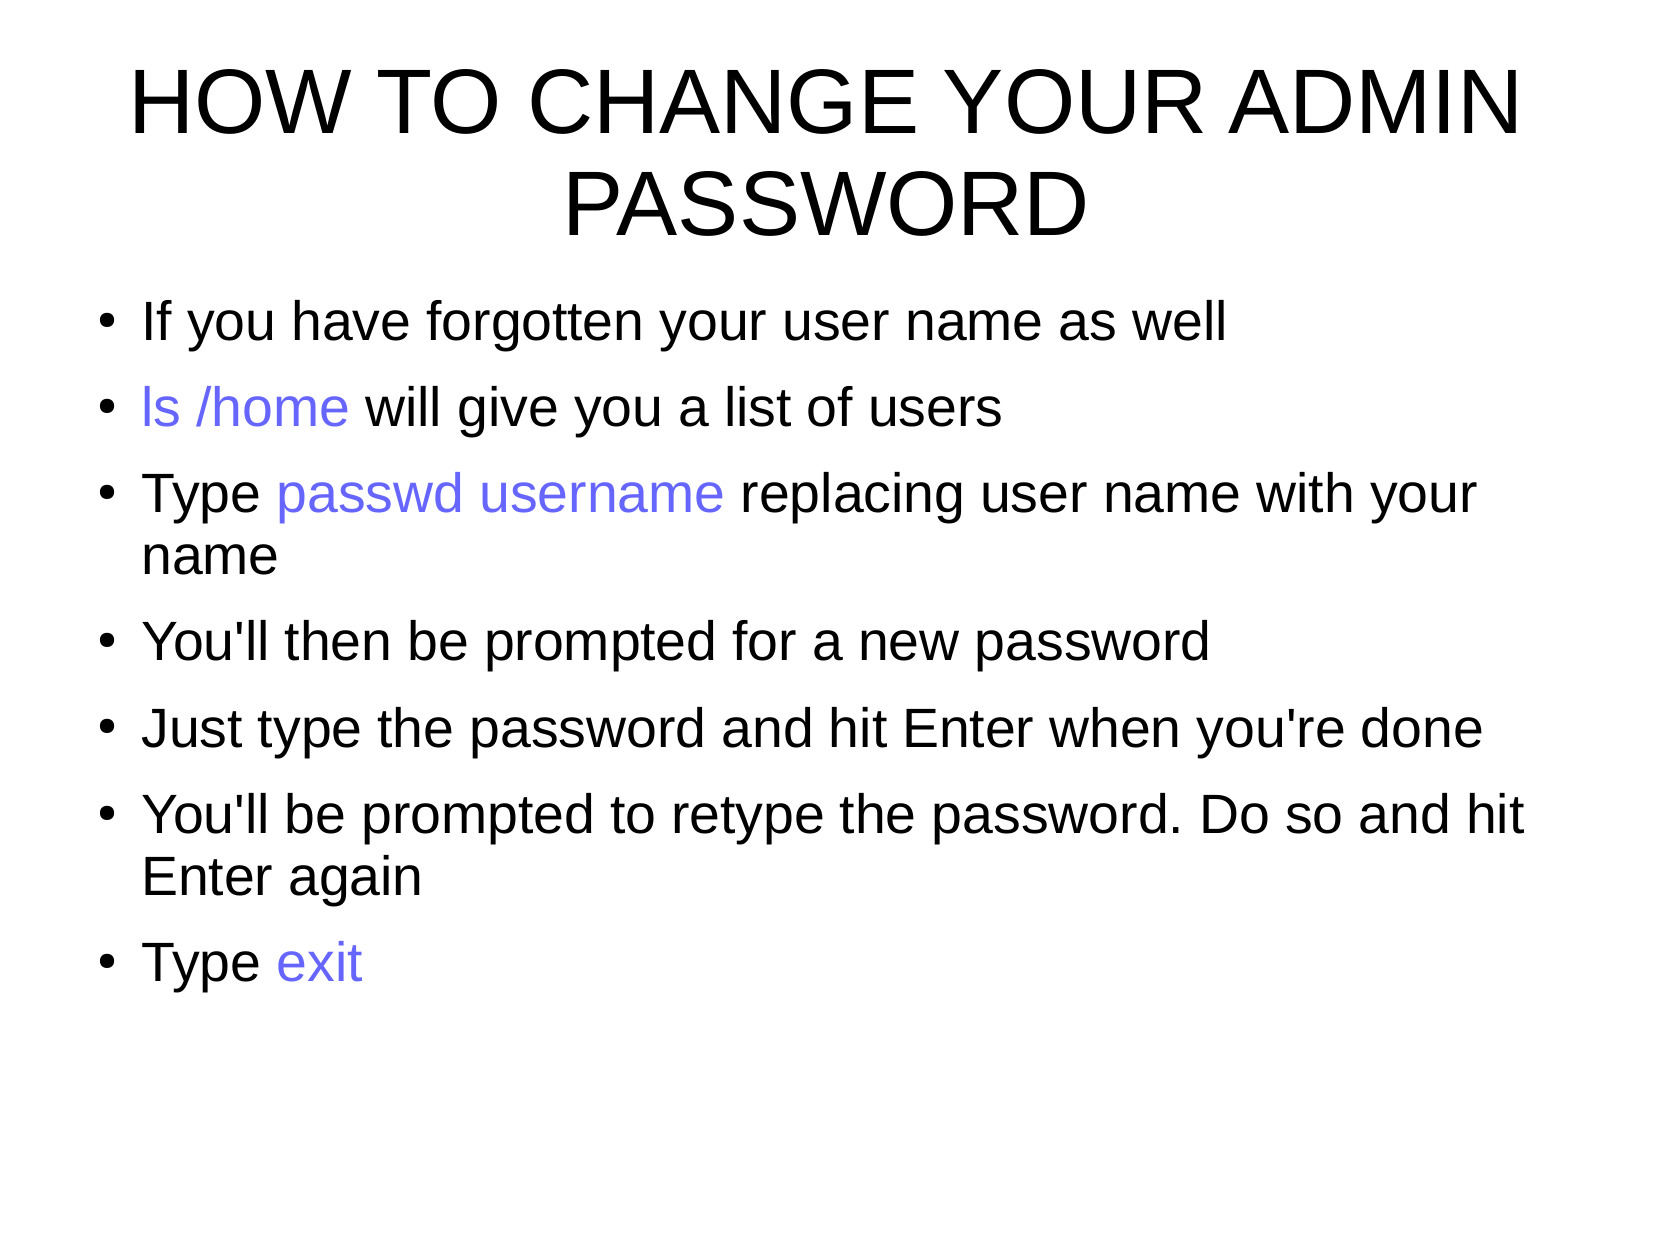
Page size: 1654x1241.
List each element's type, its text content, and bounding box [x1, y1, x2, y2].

list If you have forgotten your user name as well ls /home will give you a list of users Type passwd username replacing user name with your name You'll then be prompted for a new password Just type the password and hit Enter when you're done You'll be prompted to retype the password. Do so and hit Enter again Type exit [82, 290, 1571, 1010]
title HOW TO CHANGE YOUR ADMIN PASSWORD [82, 49, 1571, 257]
